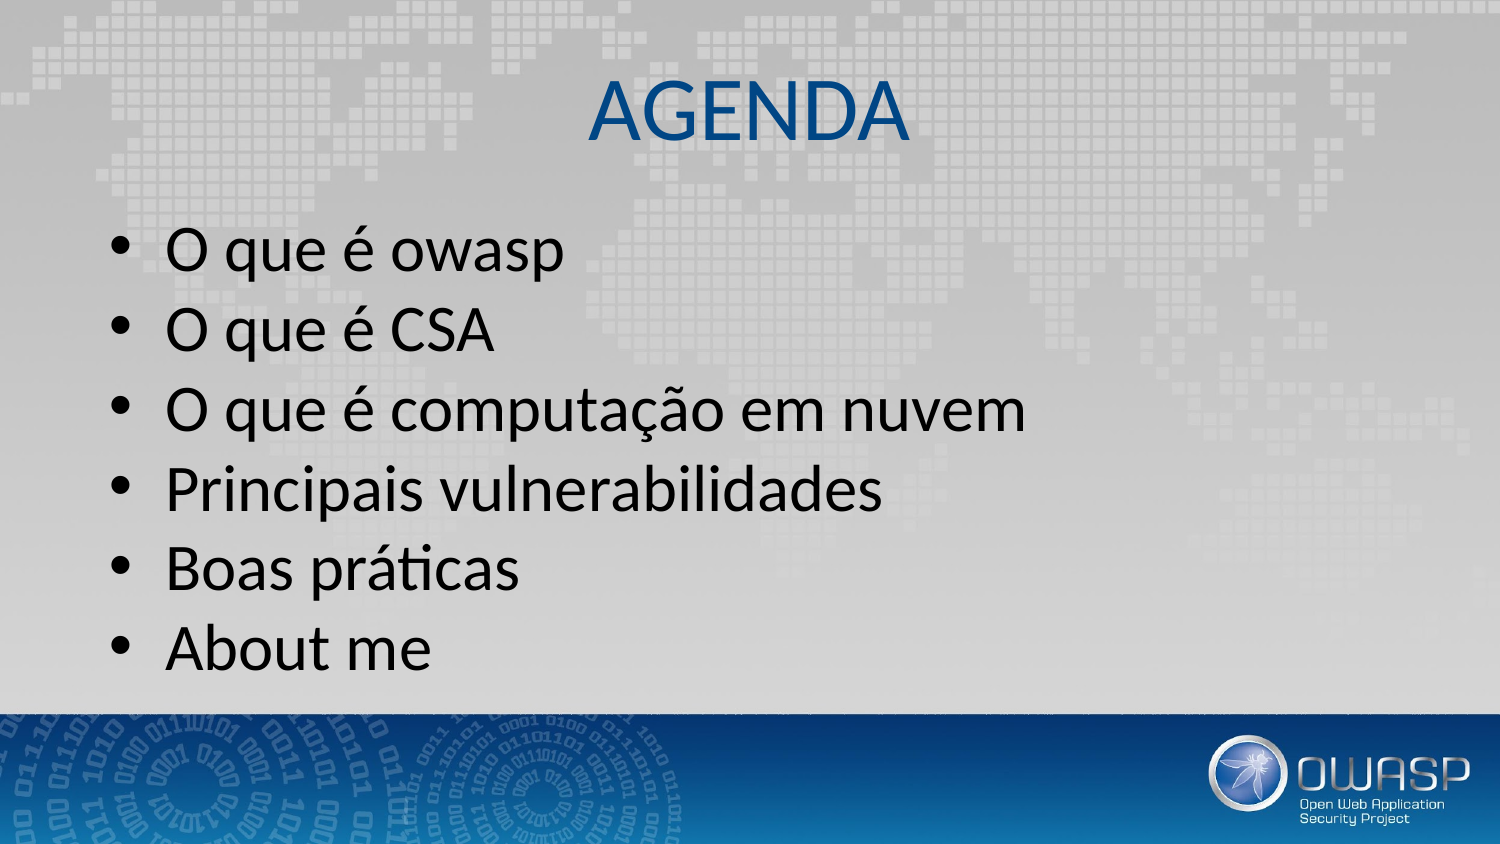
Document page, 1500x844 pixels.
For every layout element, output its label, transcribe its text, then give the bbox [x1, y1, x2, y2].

title AGENDA [75, 33, 1425, 175]
picture [0, 0, 1500, 844]
list O que é owasp O que é CSA O que é computação em nuvem Principais vulnerabilidades Boas práticas About me [75, 196, 1425, 705]
